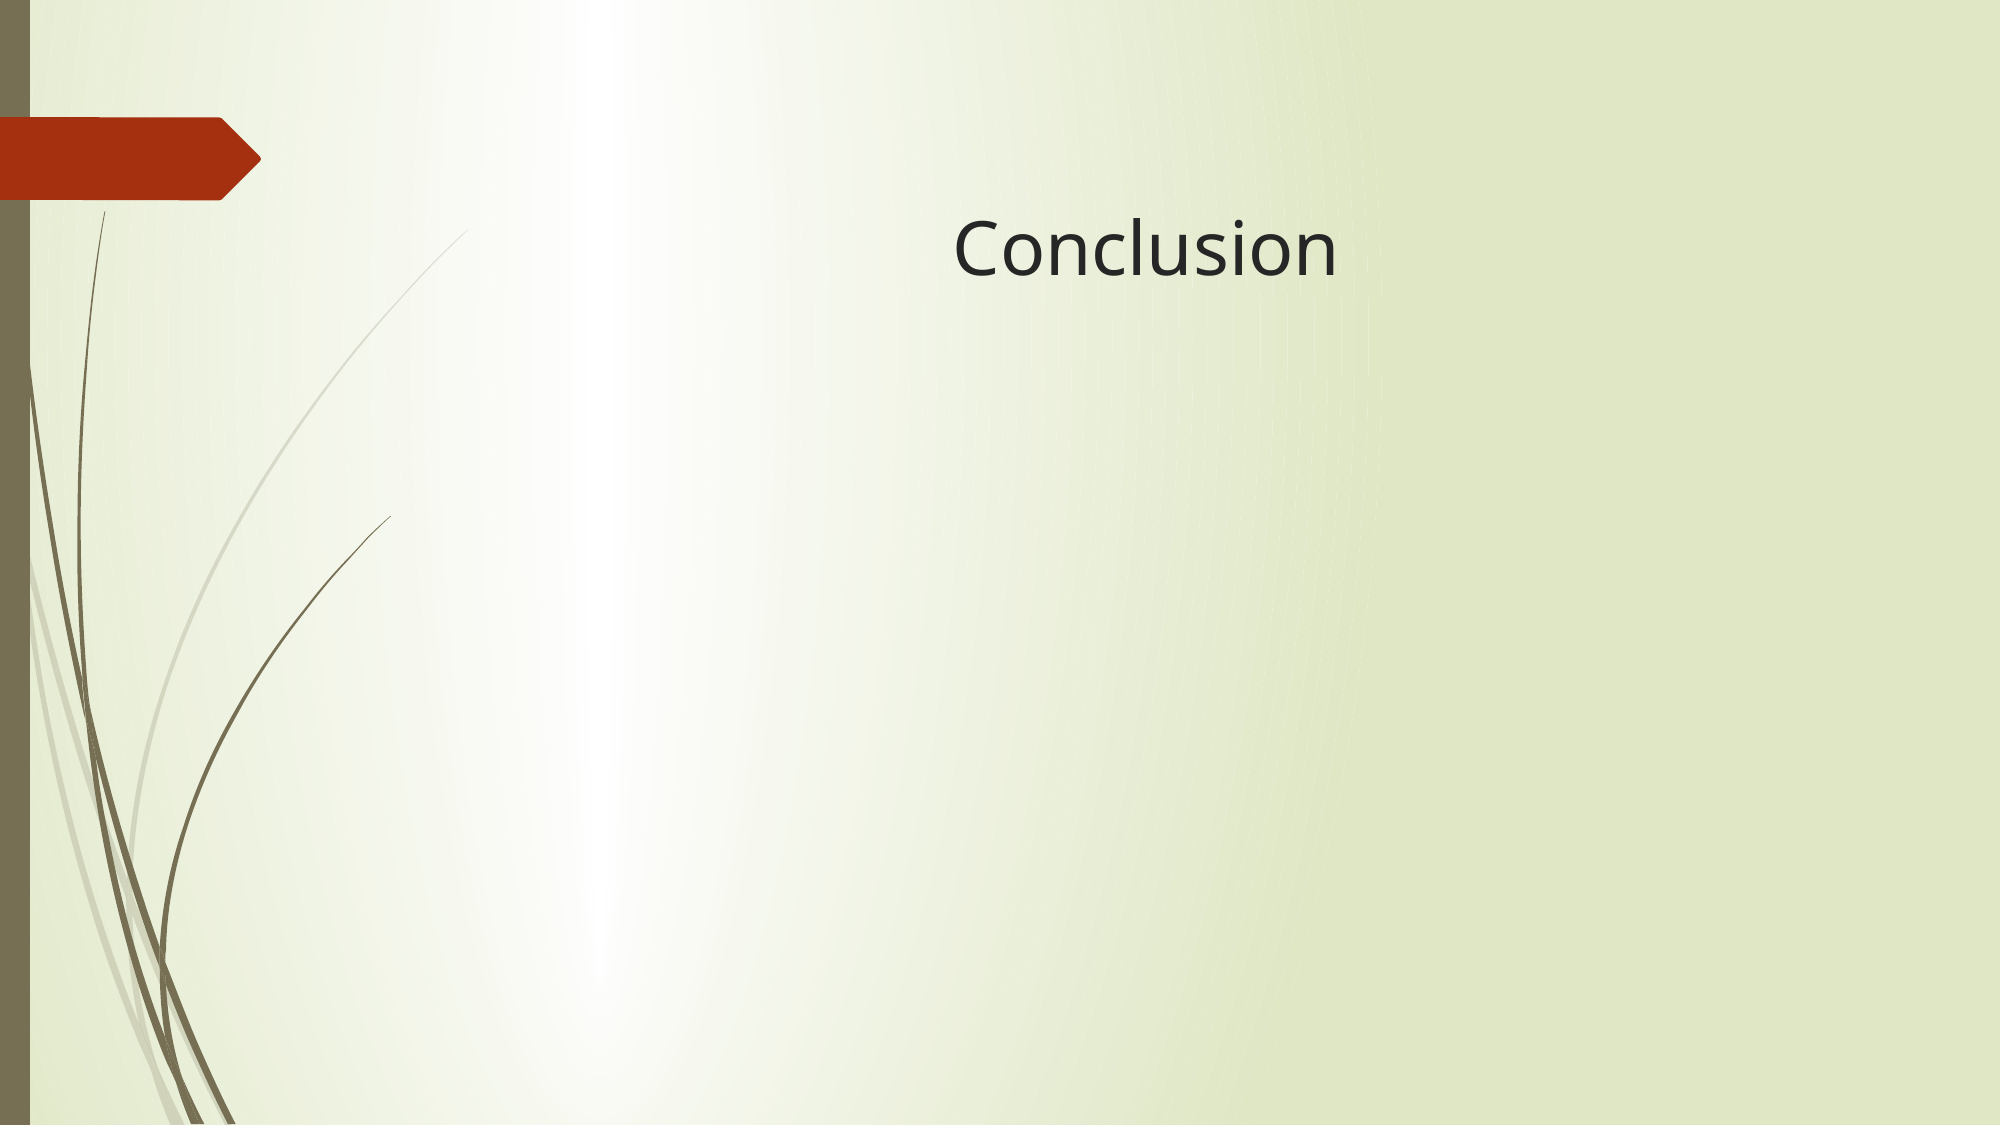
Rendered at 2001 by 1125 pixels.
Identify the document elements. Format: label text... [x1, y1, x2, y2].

title Conclusion [425, 102, 1888, 313]
